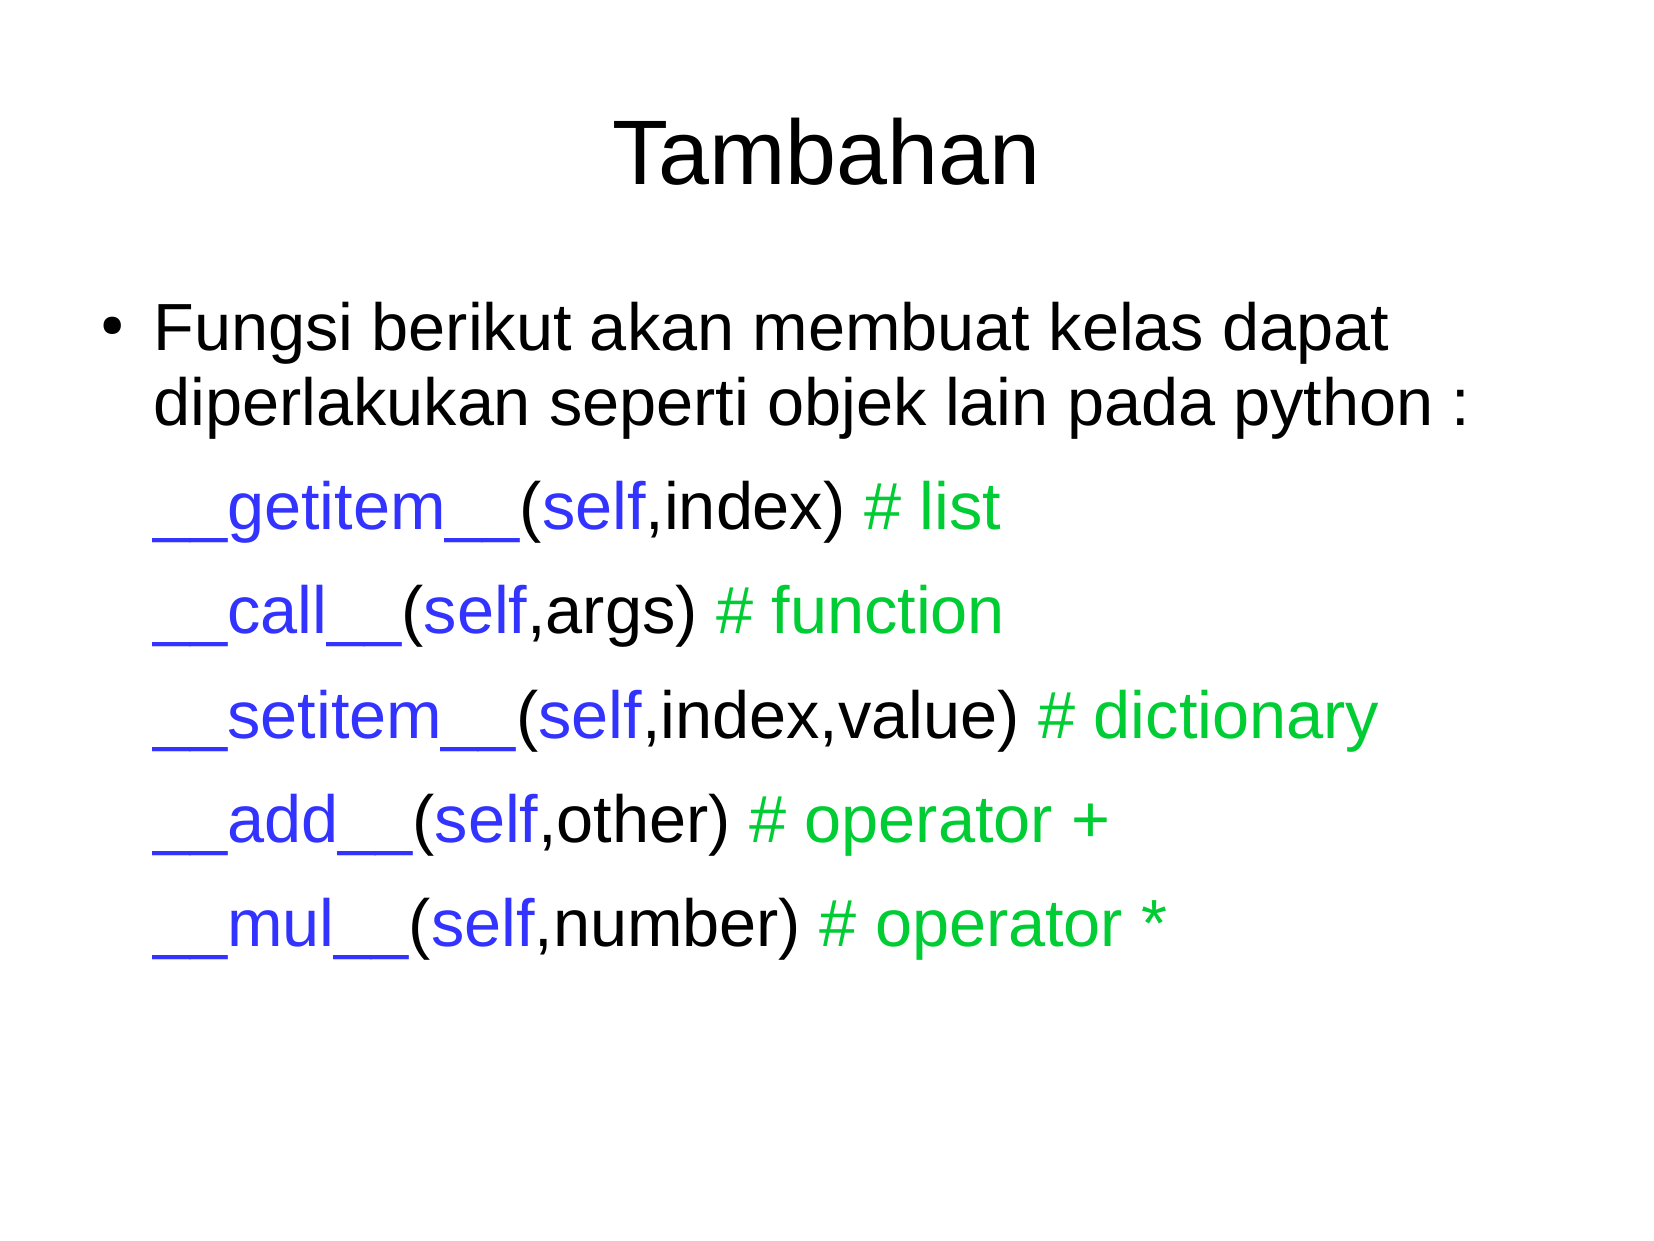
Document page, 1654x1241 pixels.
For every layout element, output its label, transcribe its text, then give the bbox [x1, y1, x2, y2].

title Tambahan [82, 49, 1571, 257]
list Fungsi berikut akan membuat kelas dapat diperlakukan seperti objek lain pada python : __getitem__(self,index) # list __call__(self,args) # function __setitem__(self,index,value) # dictionary __add__(self,other) # operator + __mul__(self,number) # operator * [82, 290, 1571, 1010]
